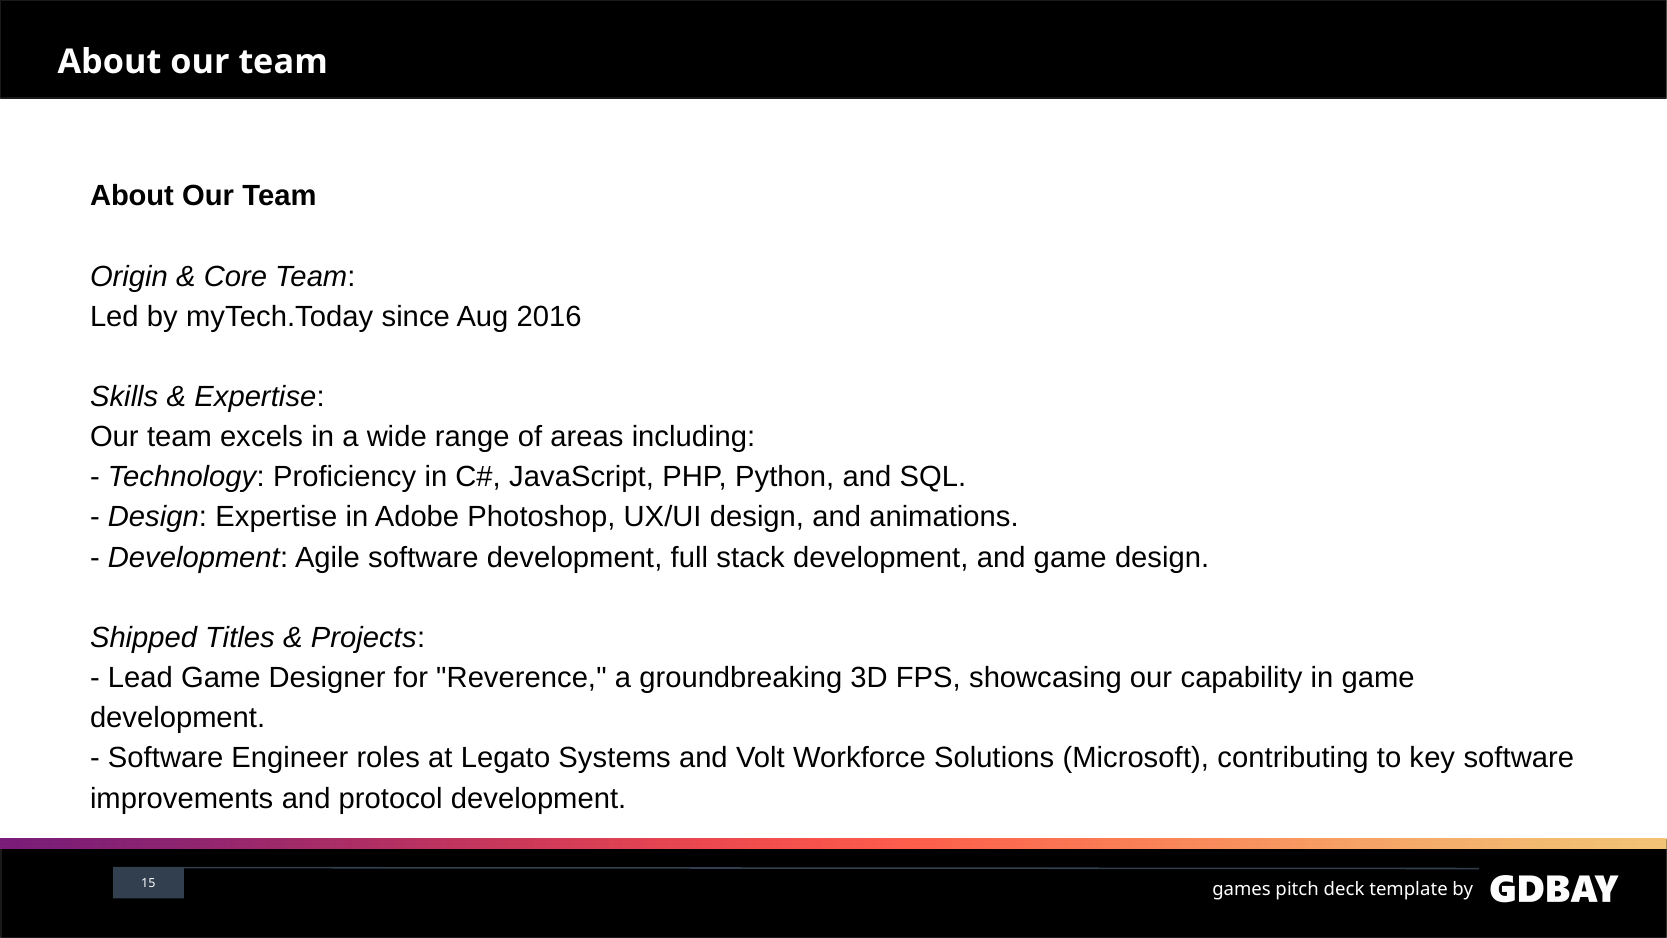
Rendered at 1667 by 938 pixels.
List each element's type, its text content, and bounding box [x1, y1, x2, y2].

title About our team [42, 25, 1480, 88]
picture [1479, 863, 1630, 914]
slide_number <number> [111, 867, 185, 900]
text_box About Our Team Origin & Core Team: Led by myTech.Today since Aug 2016 Skills & Expertise: Our team excels in a wide range of areas including: - Technology: Proficiency in C#, JavaScript, PHP, Python, and SQL. - Design: Expertise in Adobe Photoshop, UX/UI design, and animations. - Development: Agile software development, full stack development, and game design. Shipped Titles & Projects: - Lead Game Designer for "Reverence," a groundbreaking 3D FPS, showcasing our capability in game development. - Software Engineer roles at Legato Systems and Volt Workforce Solutions (Microsoft), contributing to key software improvements and protocol development. [74, 156, 1613, 829]
picture [0, 838, 1667, 849]
